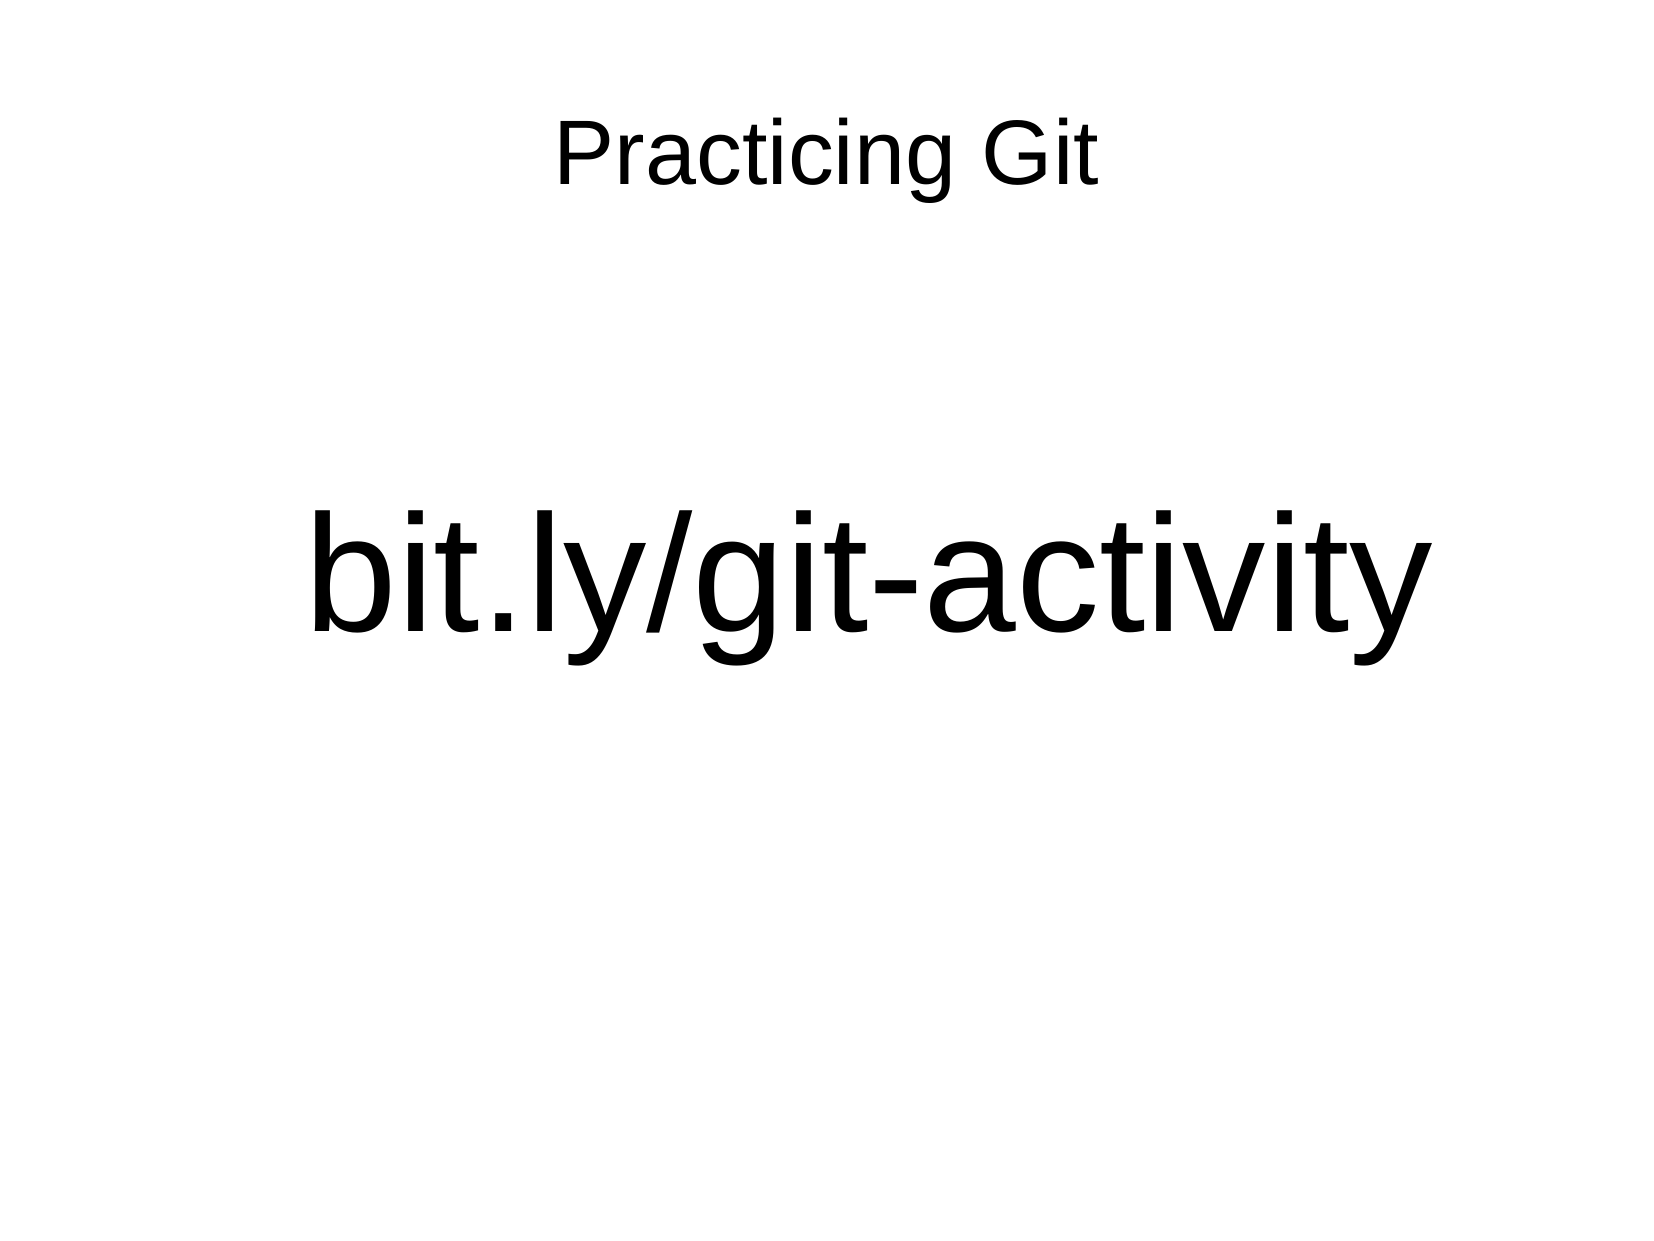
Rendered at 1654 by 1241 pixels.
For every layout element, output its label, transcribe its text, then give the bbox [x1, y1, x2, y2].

title Practicing Git [82, 49, 1571, 257]
list bit.ly/git-activity [86, 480, 1576, 1201]
